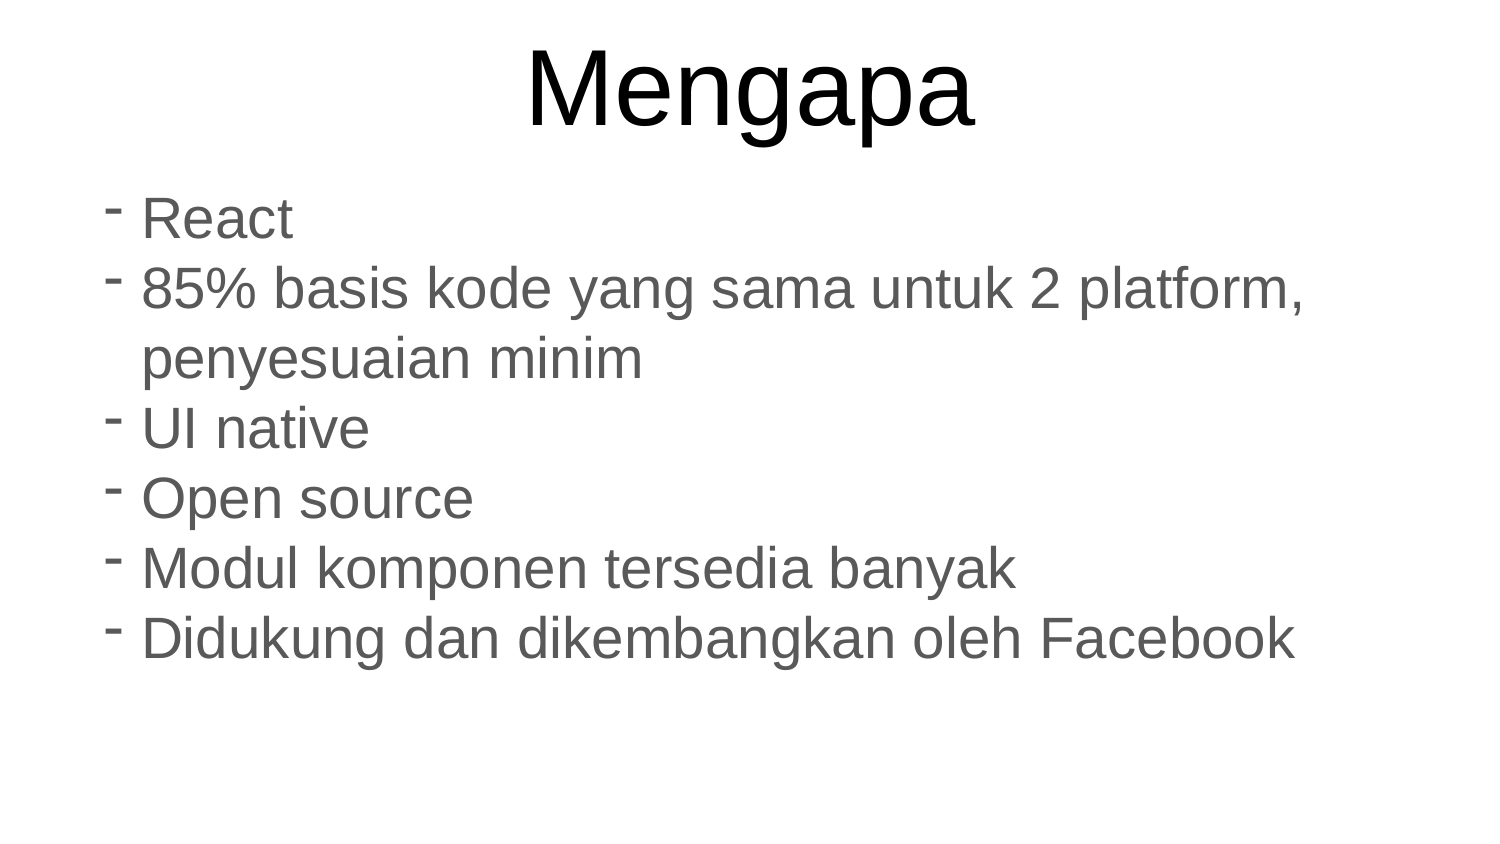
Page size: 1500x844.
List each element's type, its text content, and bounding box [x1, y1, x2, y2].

title Mengapa [441, 22, 1059, 163]
subtitle React 85% basis kode yang sama untuk 2 platform, penyesuaian minim UI native Open source Modul komponen tersedia banyak Didukung dan dikembangkan oleh Facebook [51, 164, 1449, 295]
